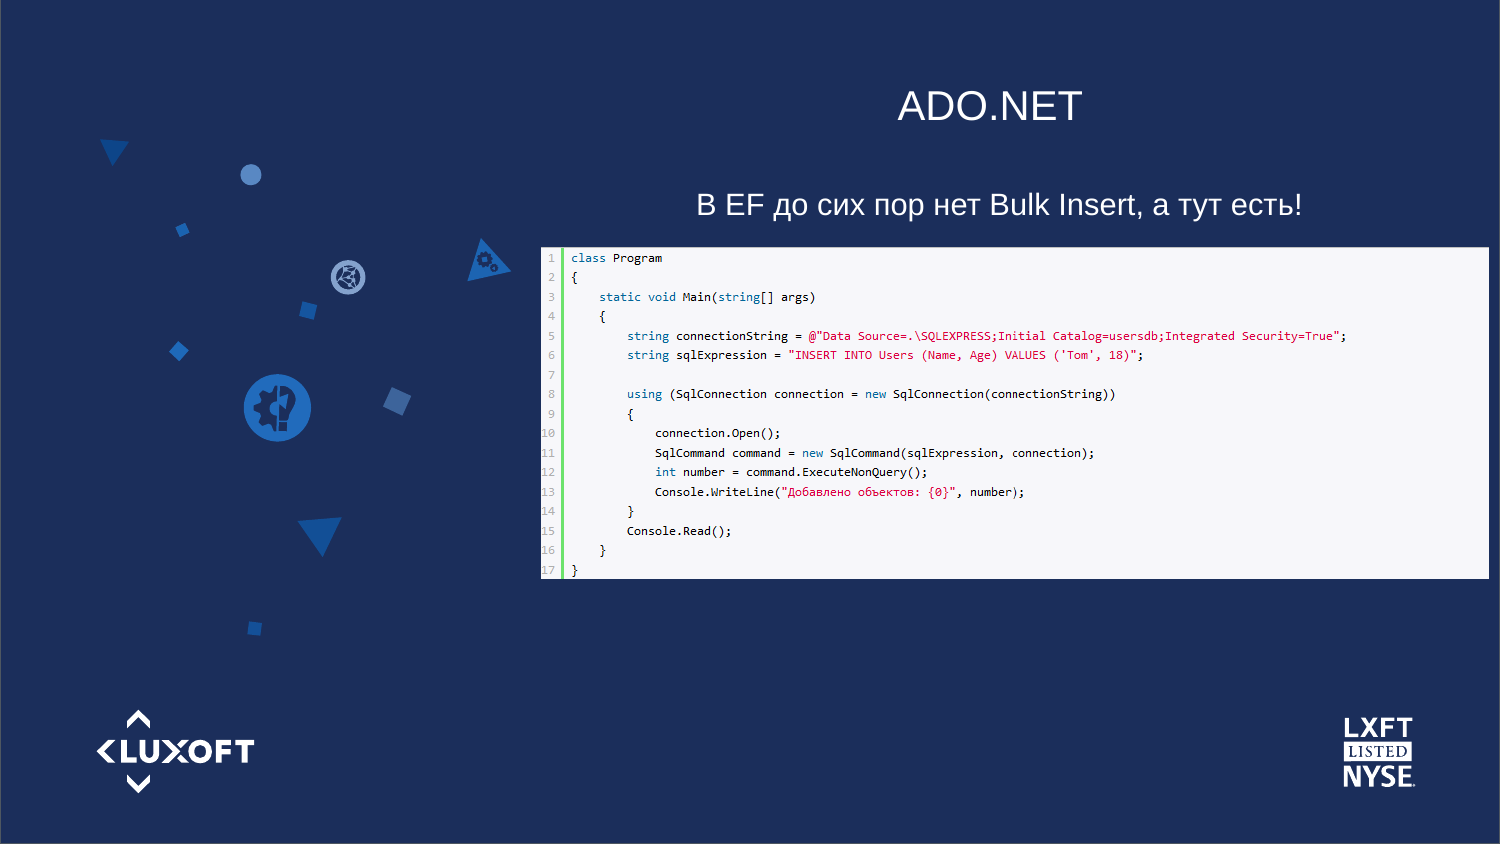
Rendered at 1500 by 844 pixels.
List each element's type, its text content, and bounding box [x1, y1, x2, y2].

title ADO.NET [897, 35, 1087, 177]
list В EF до сих пор нет Bulk Insert, а тут есть! [625, 177, 1465, 223]
picture [541, 247, 1489, 579]
